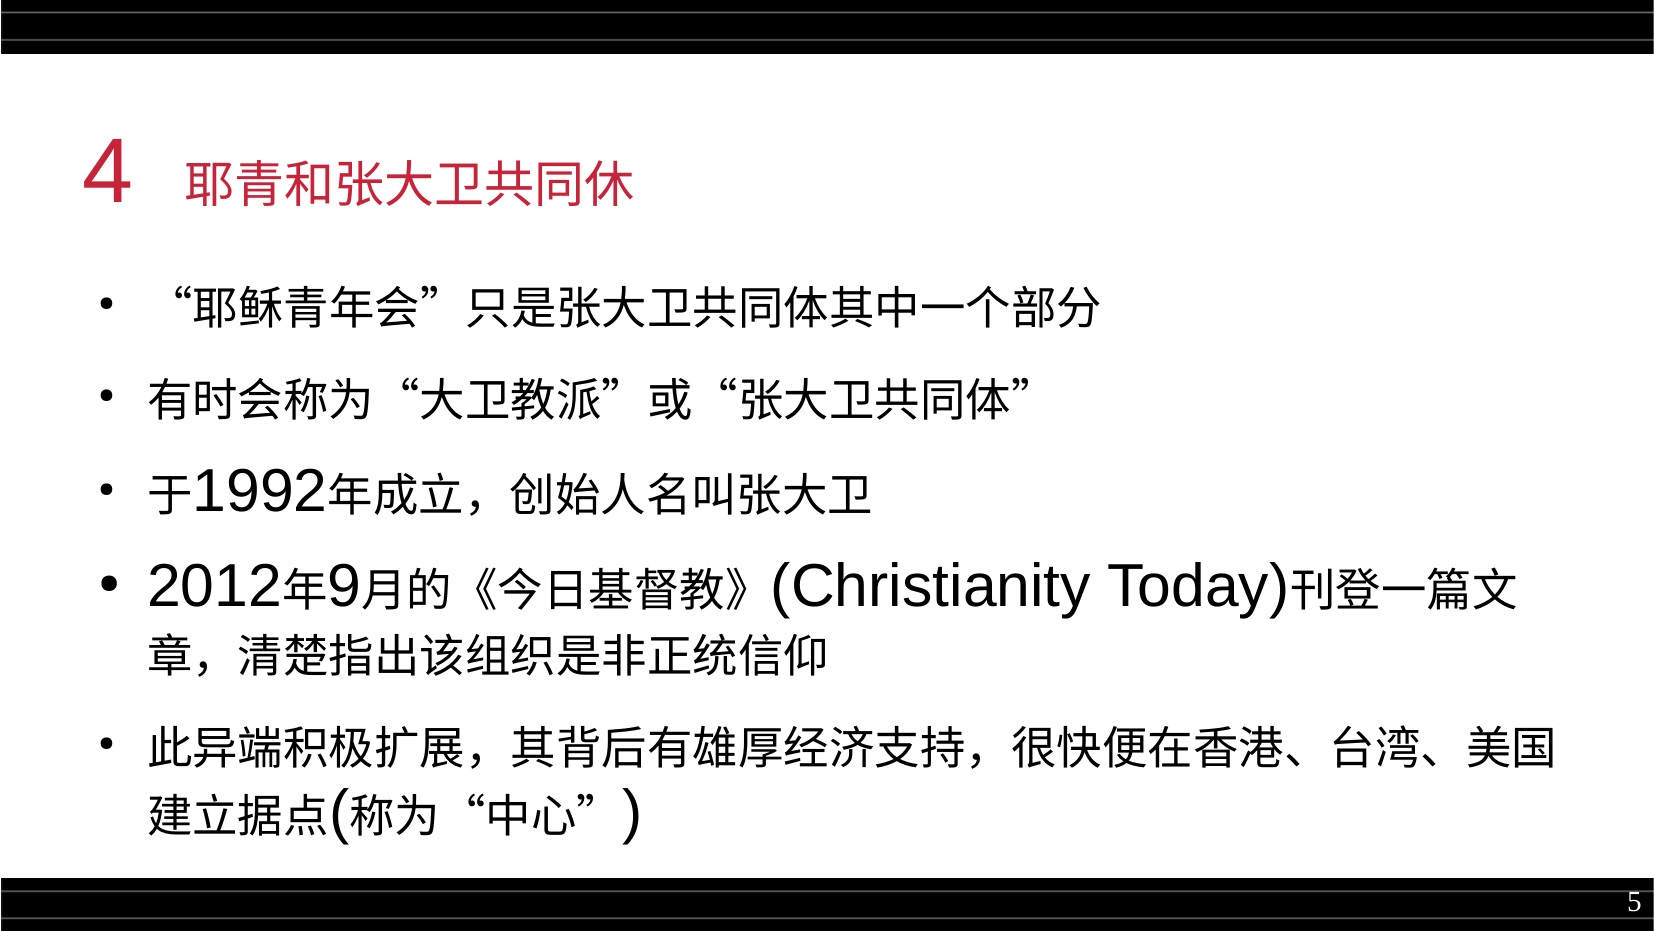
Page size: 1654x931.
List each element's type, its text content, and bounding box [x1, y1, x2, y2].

picture [1, 878, 1654, 931]
title 4 耶青和张大卫共同休 [82, 92, 1571, 249]
picture [1, 0, 1654, 54]
list “耶稣青年会”只是张大卫共同体其中一个部分 有时会称为“大卫教派”或“张大卫共同体” 于1992年成立，创始人名叫张大卫 2012年9月的《今日基督教》(Christianity Today)刊登一篇文章，清楚指出该组织是非正统信仰 此异端积极扩展，其背后有雄厚经济支持，很快便在香港、台湾、美国建立据点(称为“中心”) [82, 271, 1571, 851]
